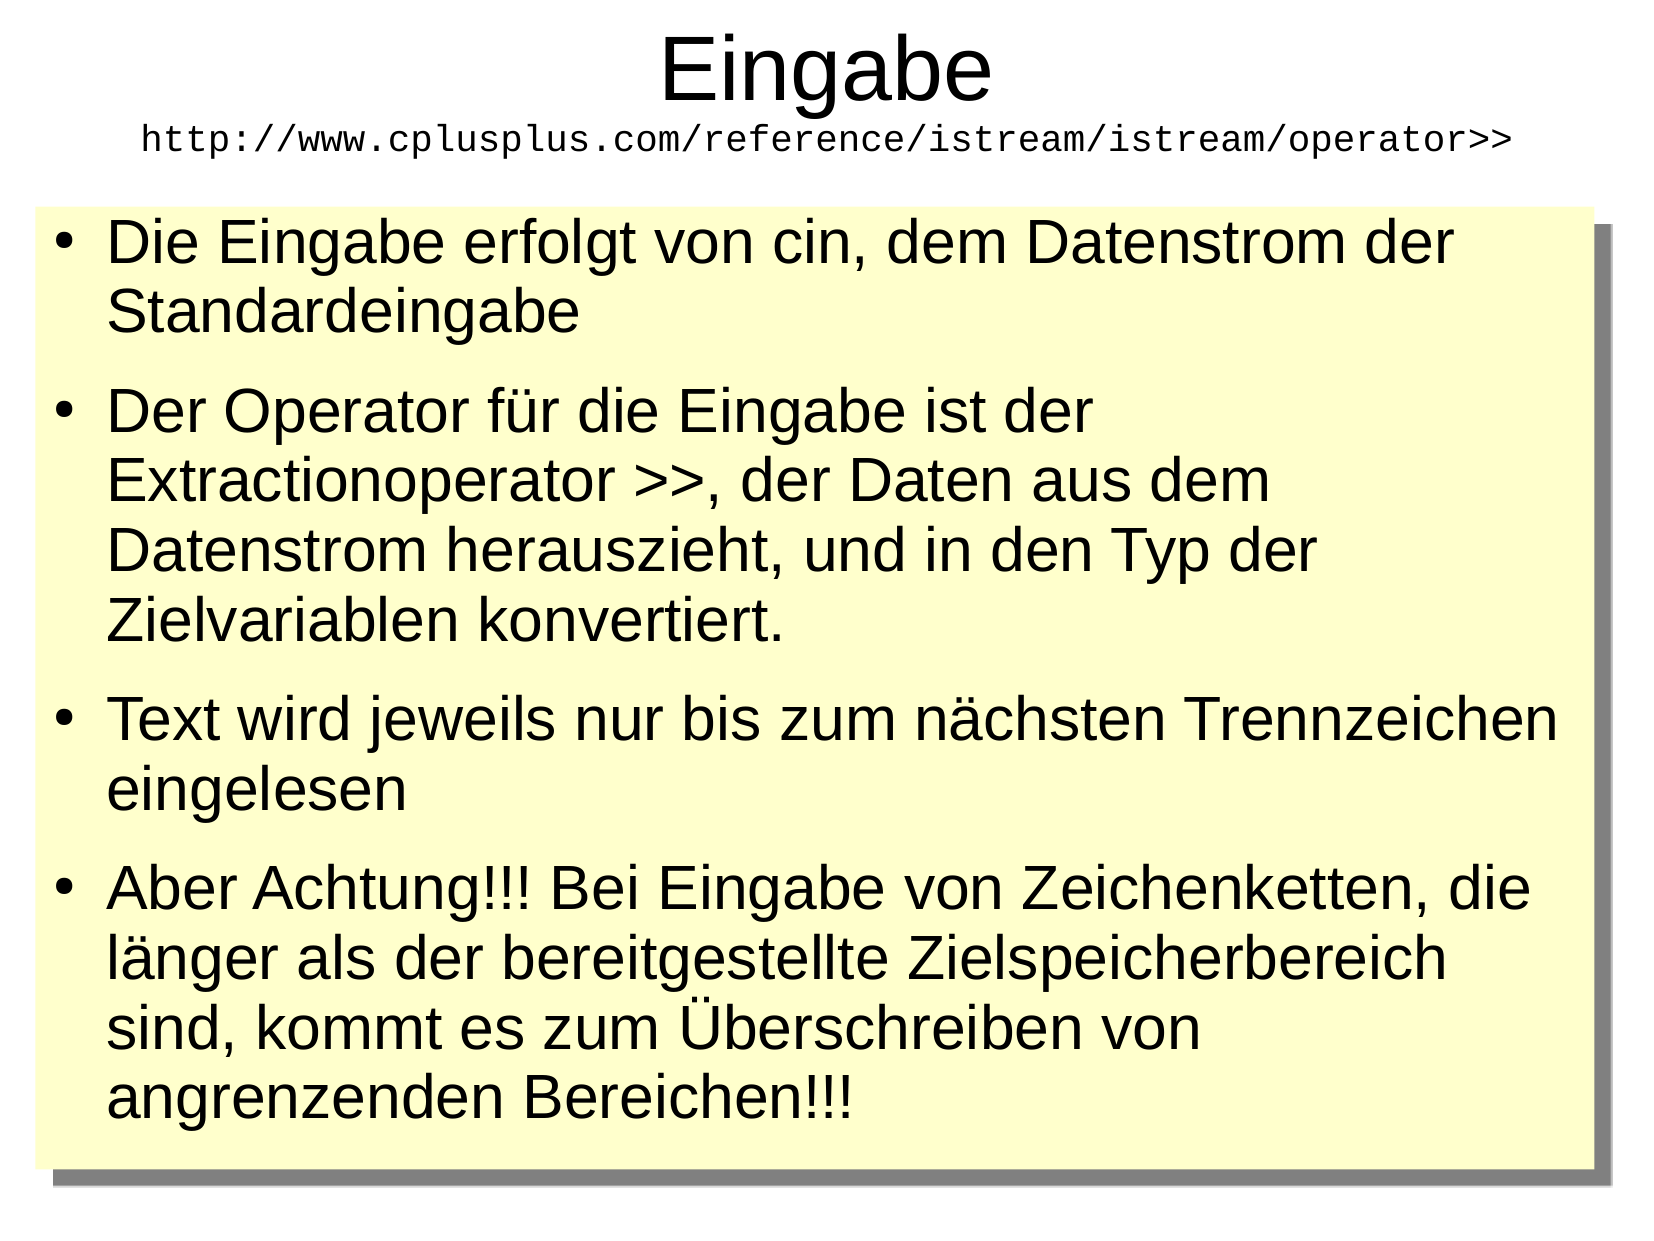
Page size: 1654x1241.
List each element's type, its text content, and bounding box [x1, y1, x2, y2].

title Eingabe http://www.cplusplus.com/reference/istream/istream/operator>> [82, 16, 1571, 163]
list Die Eingabe erfolgt von cin, dem Datenstrom der Standardeingabe Der Operator für die Eingabe ist der Extractionoperator >>, der Daten aus dem Datenstrom herauszieht, und in den Typ der Zielvariablen konvertiert. Text wird jeweils nur bis zum nächsten Trennzeichen eingelesen Aber Achtung!!! Bei Eingabe von Zeichenketten, die länger als der bereitgestellte Zielspeicherbereich sind, kommt es zum Überschreiben von angrenzenden Bereichen!!! [35, 206, 1595, 1170]
